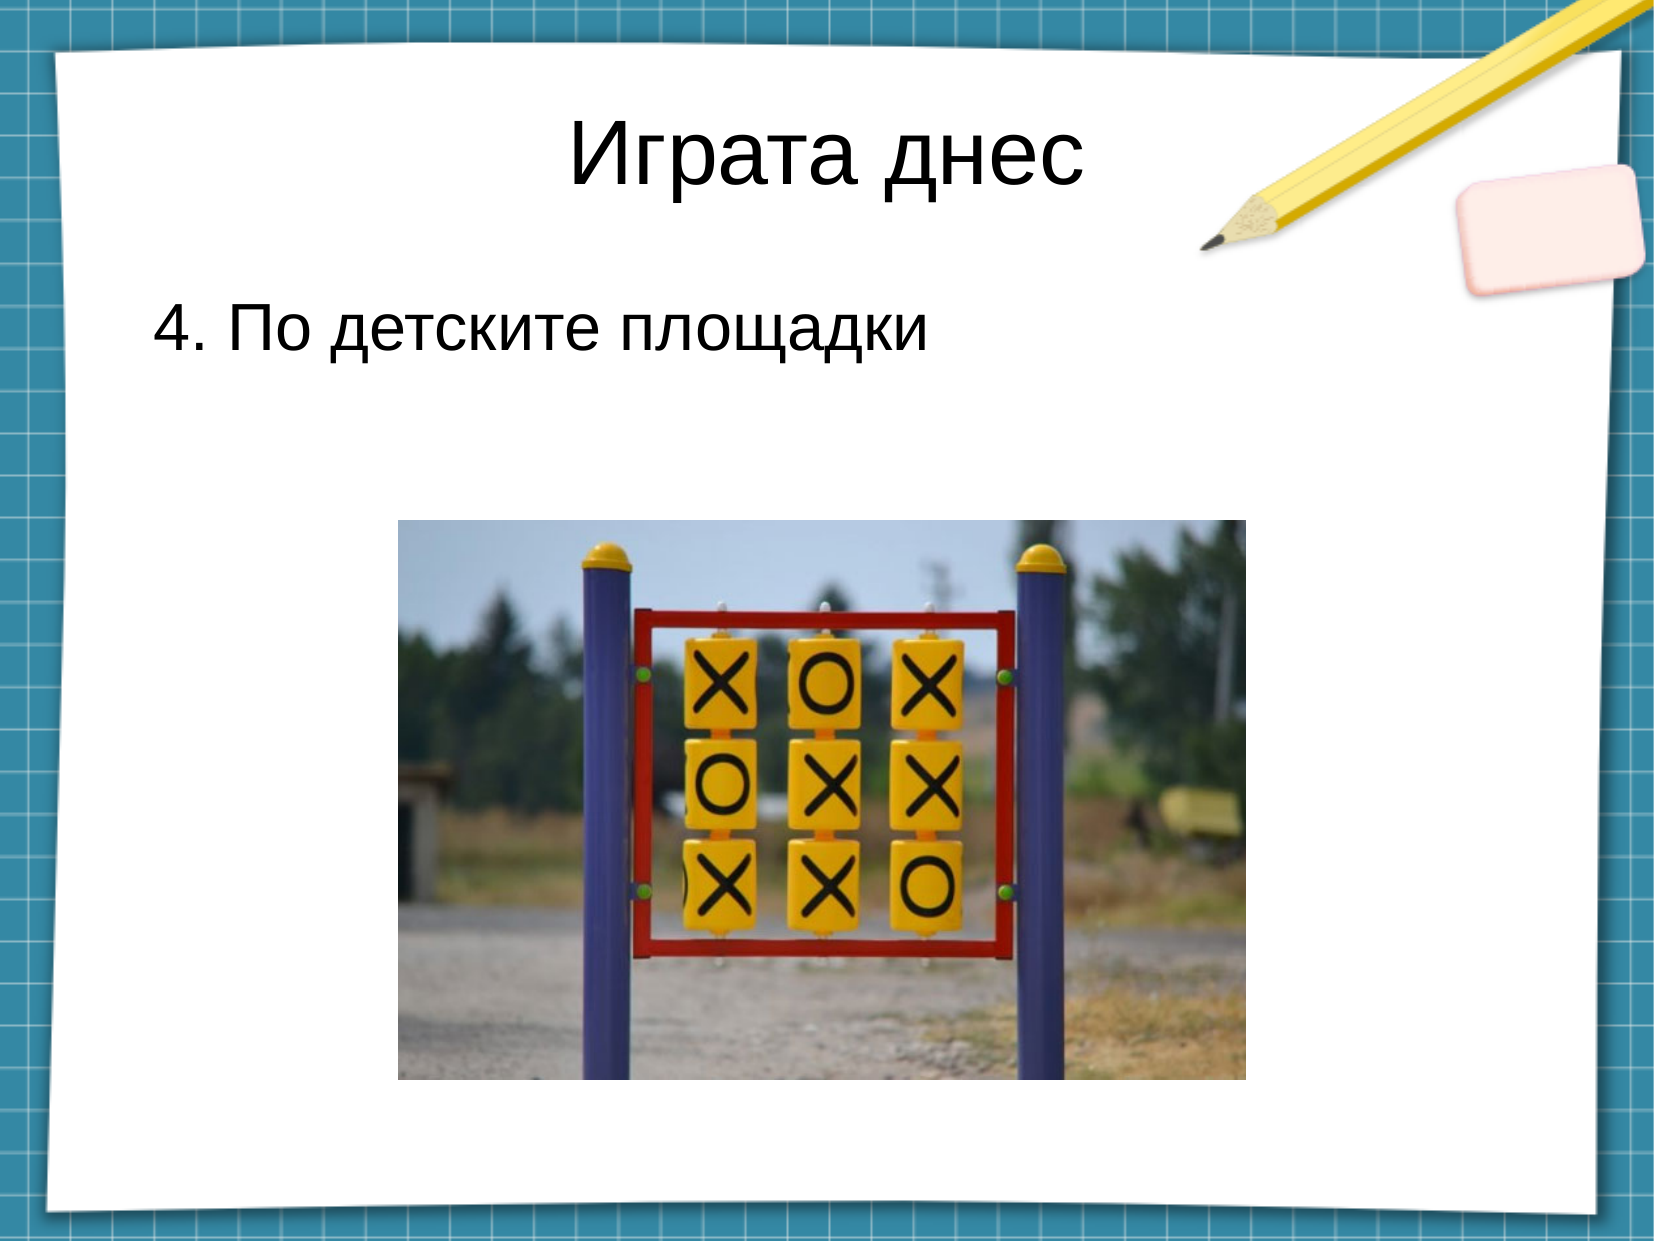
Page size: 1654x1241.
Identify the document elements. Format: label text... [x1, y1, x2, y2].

list 4. По детските площадки [82, 290, 1571, 634]
picture [0, 0, 1654, 1241]
title Играта днес [82, 49, 1571, 257]
